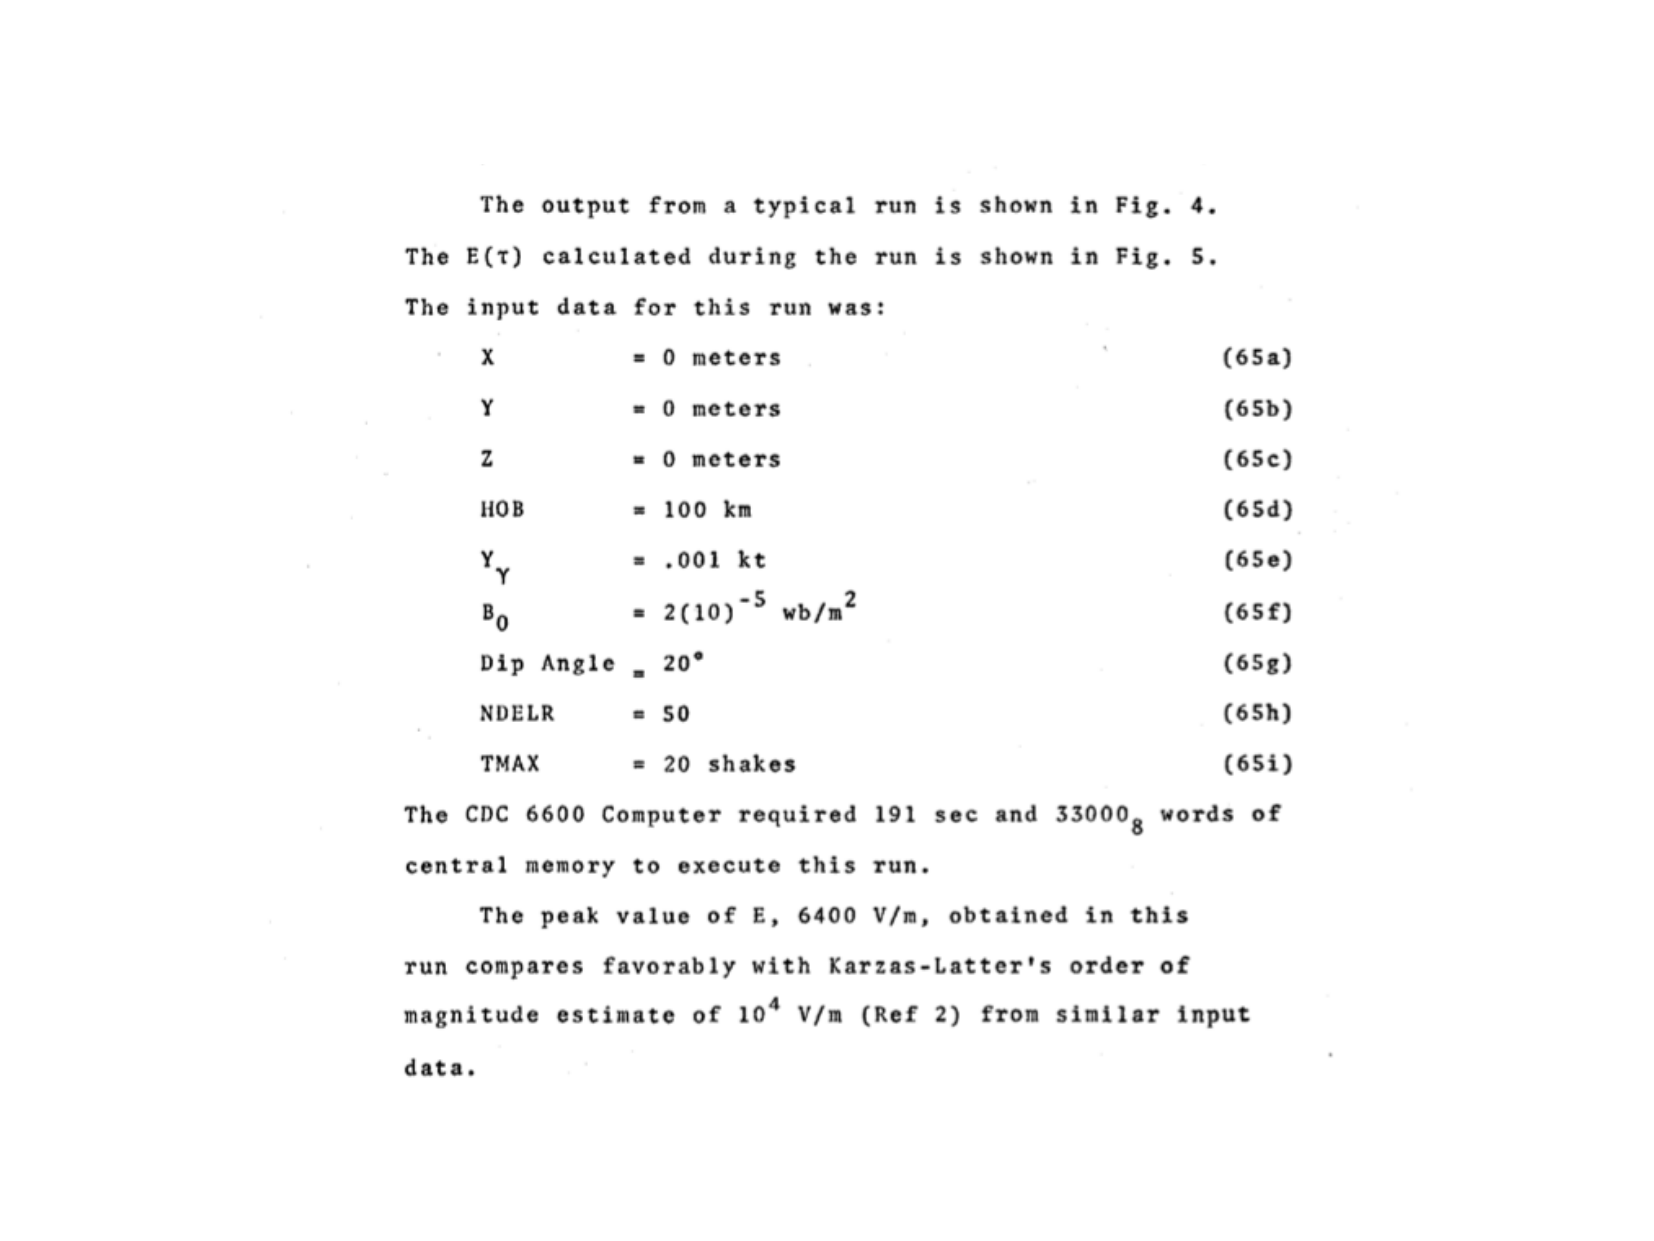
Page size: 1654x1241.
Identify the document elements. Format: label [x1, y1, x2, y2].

picture [216, 164, 1454, 1094]
